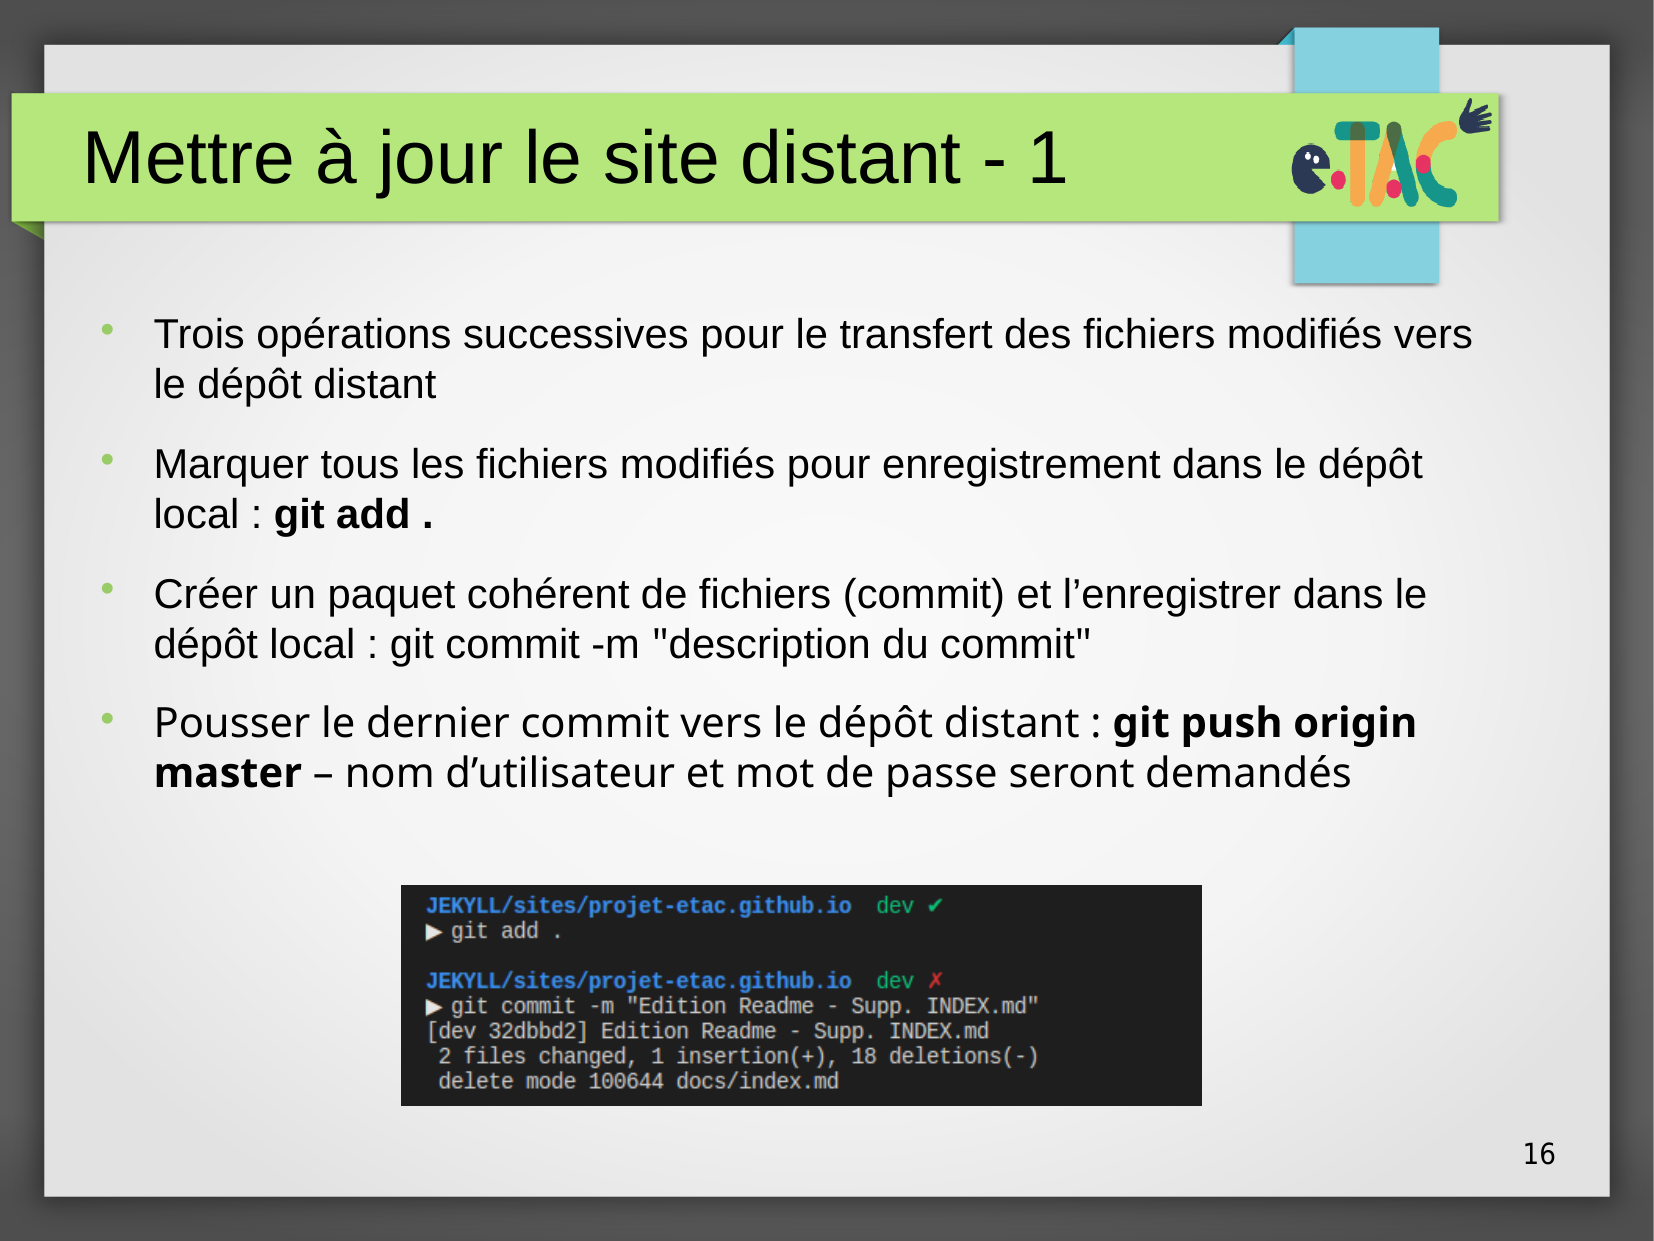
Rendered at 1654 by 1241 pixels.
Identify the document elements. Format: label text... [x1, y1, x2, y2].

text_box Mettre à jour le site distant - 1 [82, 94, 1264, 213]
text_box Trois opérations successives pour le transfert des fichiers modifiés vers le dépôt distant Marquer tous les fichiers modifiés pour enregistrement dans le dépôt local : git add . Créer un paquet cohérent de fichiers (commit) et l’enregistrer dans le dépôt local : git commit -m "description du commit" Pousser le dernier commit vers le dépôt distant : git push origin master – nom d’utilisateur et mot de passe seront demandés [82, 307, 1477, 1015]
picture [0, 0, 1654, 1241]
